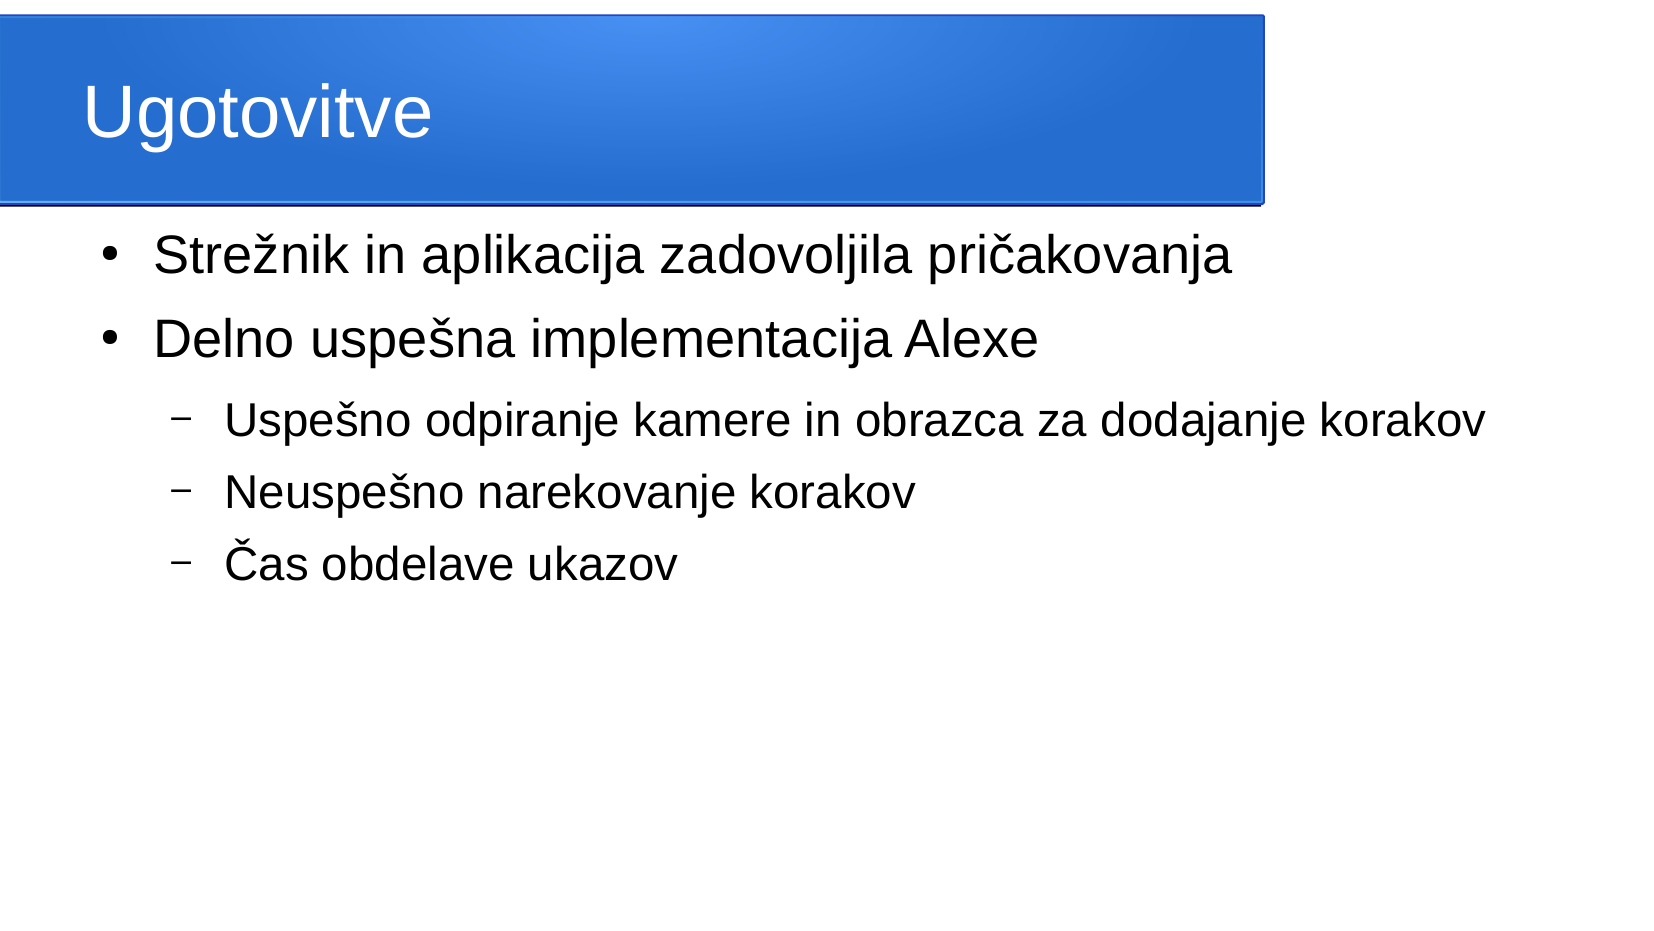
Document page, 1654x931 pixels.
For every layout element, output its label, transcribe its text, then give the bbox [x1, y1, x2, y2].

list Strežnik in aplikacija zadovoljila pričakovanja Delno uspešna implementacija Alexe Uspešno odpiranje kamere in obrazca za dodajanje korakov Neuspešno narekovanje korakov Čas obdelave ukazov [82, 224, 1571, 764]
title Ugotovitve [82, 35, 1235, 189]
